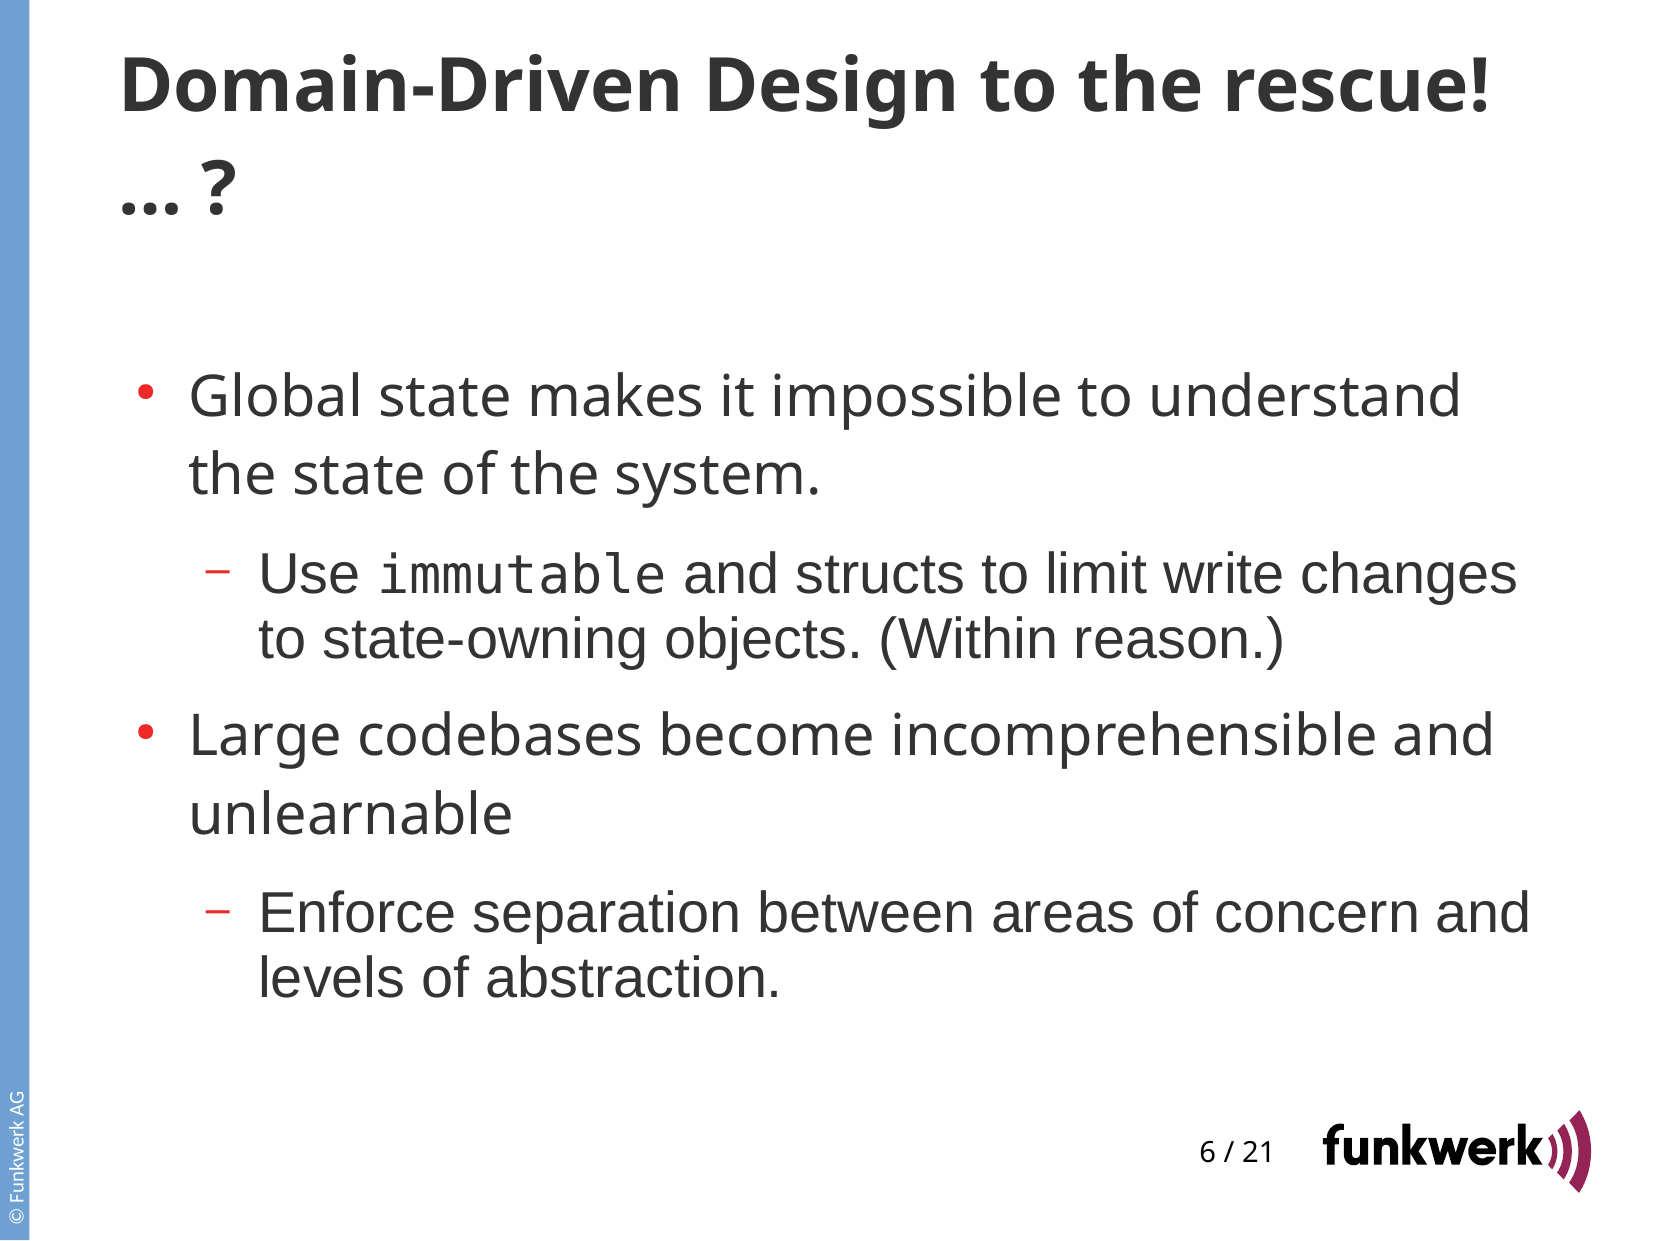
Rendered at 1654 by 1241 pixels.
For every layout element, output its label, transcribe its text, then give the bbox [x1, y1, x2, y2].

title Domain-Driven Design to the rescue! … ? [118, 31, 1571, 237]
list Global state makes it impossible to understand the state of the system. Use immutable and structs to limit write changes to state-owning objects. (Within reason.) Large codebases become incomprehensible and unlearnable Enforce separation between areas of concern and levels of abstraction. [118, 354, 1536, 1074]
